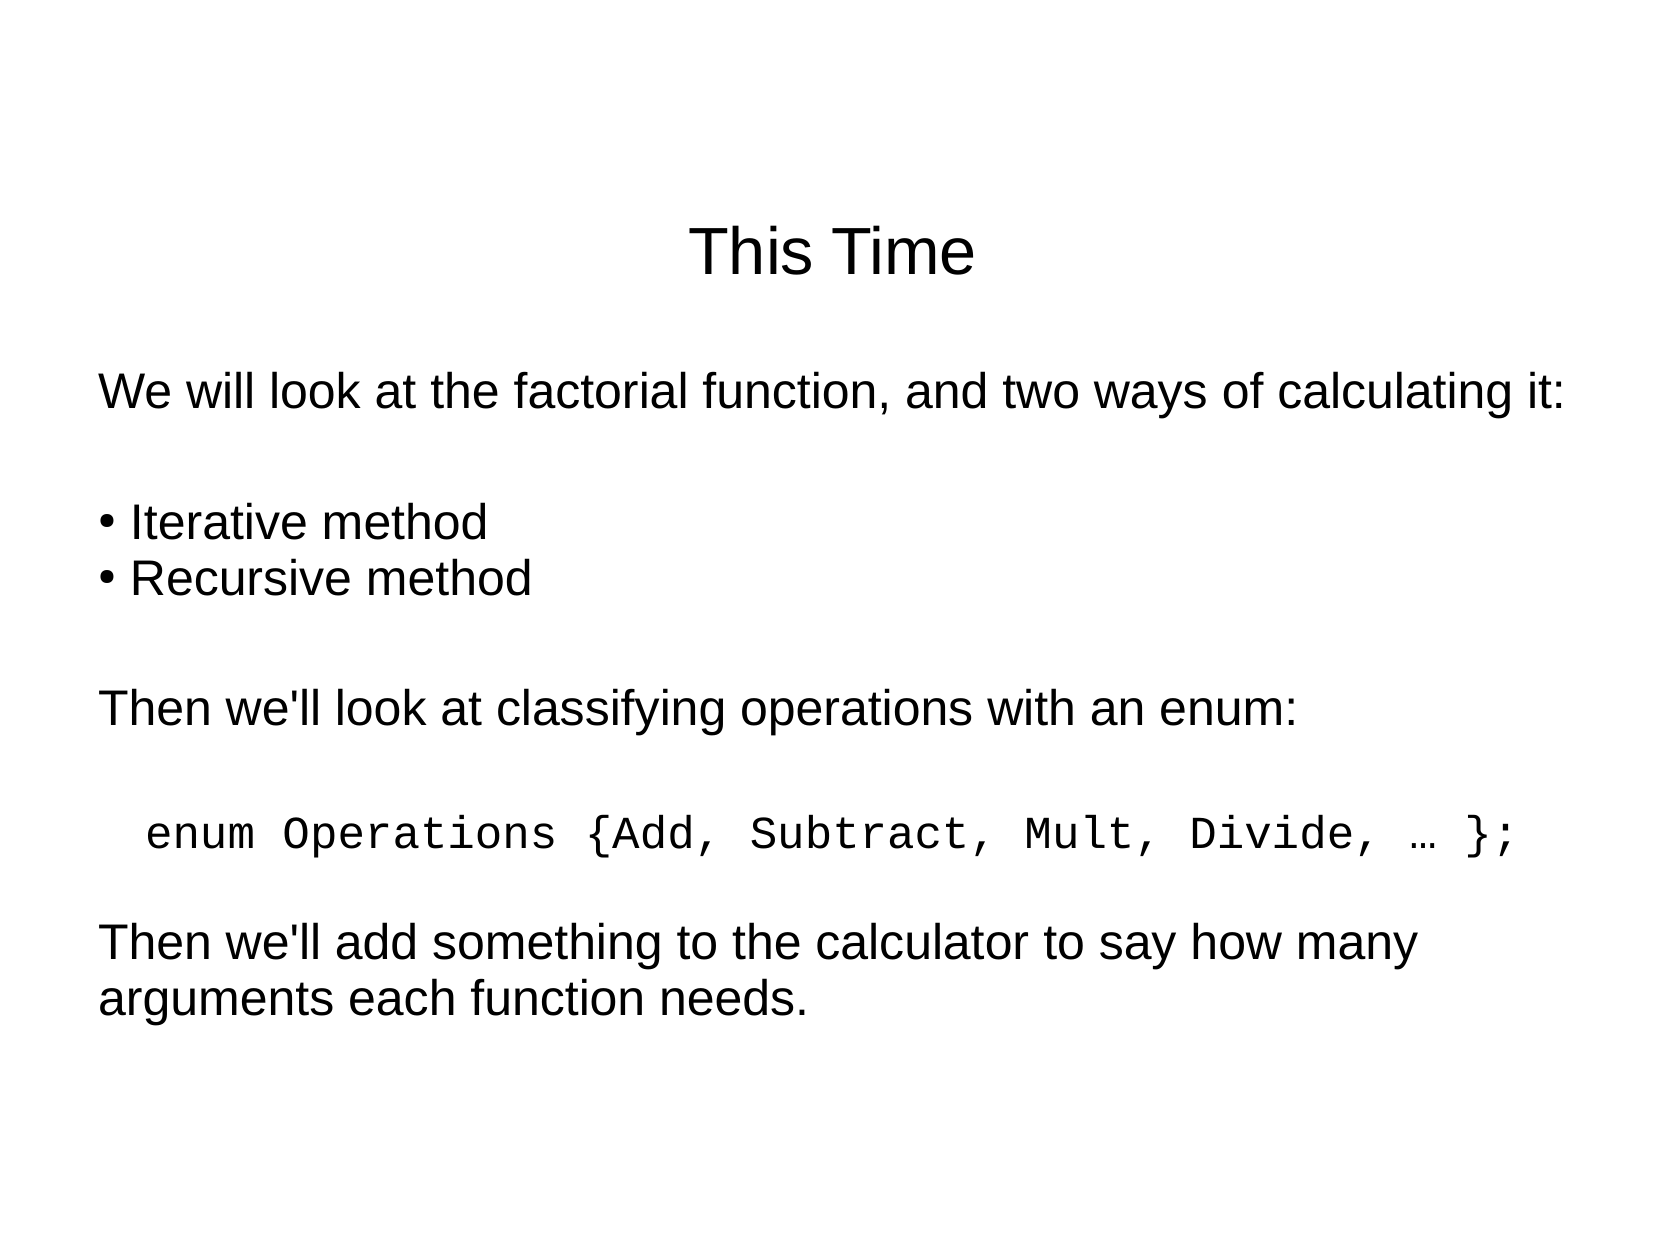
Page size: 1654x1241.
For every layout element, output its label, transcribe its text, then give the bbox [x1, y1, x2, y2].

subtitle This Time We will look at the factorial function, and two ways of calculating it: Iterative method Recursive method Then we'll look at classifying operations with an enum: enum Operations {Add, Subtract, Mult, Divide, … }; Then we'll add something to the calculator to say how many arguments each function needs. [82, 82, 1583, 1158]
